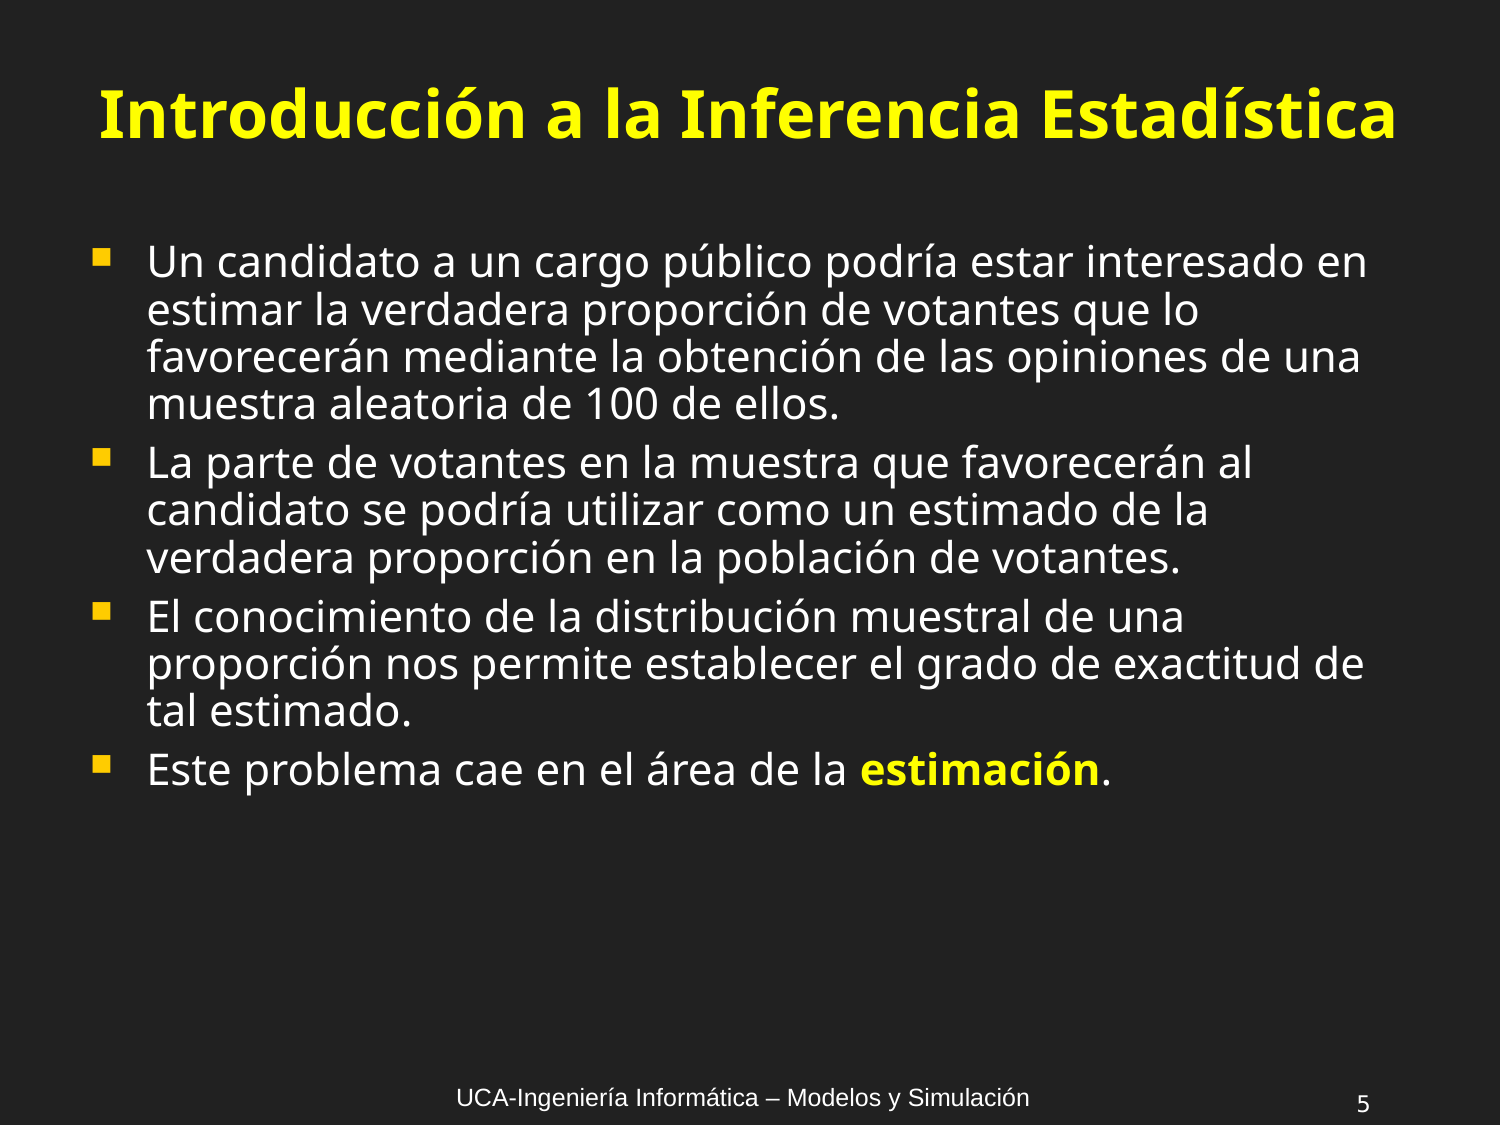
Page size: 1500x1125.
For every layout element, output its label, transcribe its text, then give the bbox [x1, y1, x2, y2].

title Introducción a la Inferencia Estadística [75, 37, 1426, 188]
list Un candidato a un cargo público podría estar interesado en estimar la verdadera proporción de votantes que lo favorecerán mediante la obtención de las opiniones de una muestra aleatoria de 100 de ellos. La parte de votantes en la muestra que favorecerán al candidato se podría utilizar como un estimado de la verdadera proporción en la población de votantes. El conocimiento de la distribución muestral de una proporción nos permite establecer el grado de exactitud de tal estimado. Este problema cae en el área de la estimación. [75, 232, 1426, 1051]
